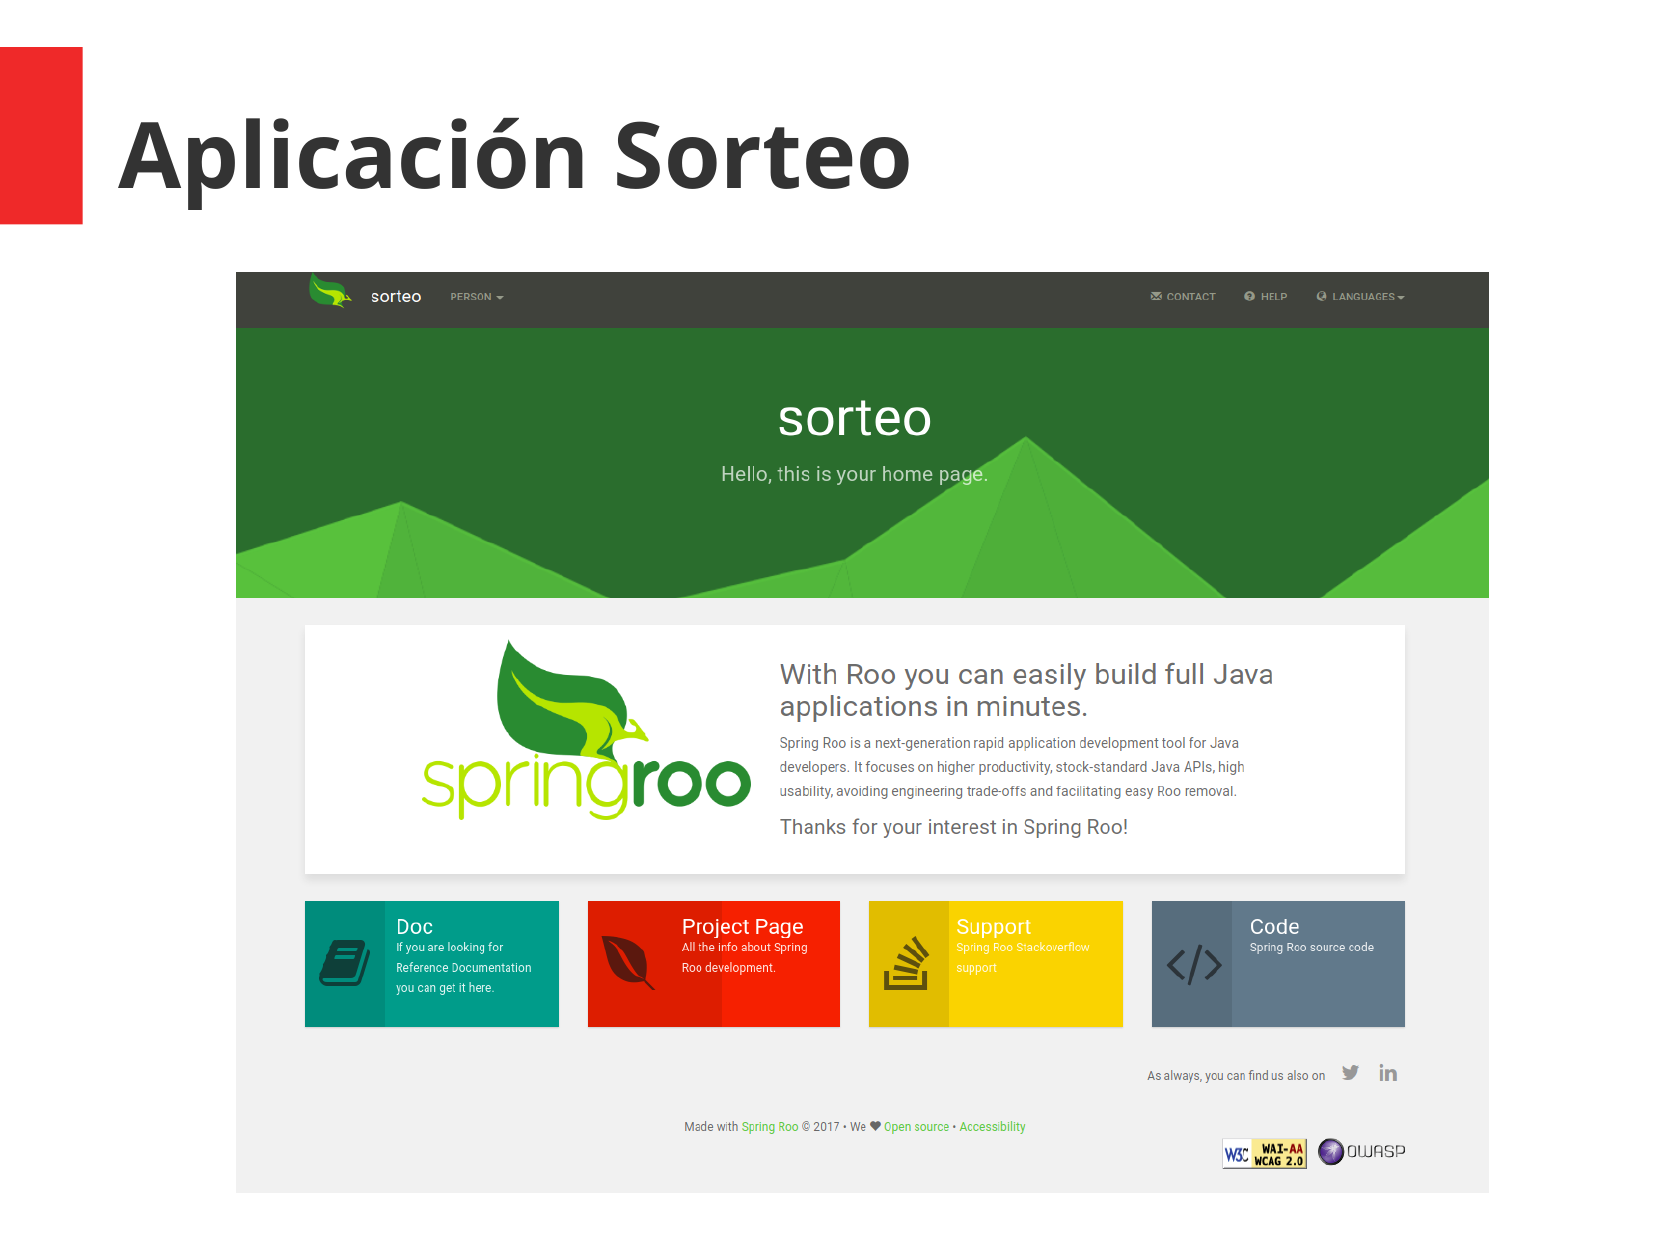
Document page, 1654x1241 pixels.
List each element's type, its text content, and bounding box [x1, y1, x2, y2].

title Aplicación Sorteo [118, 49, 1571, 257]
picture [236, 272, 1489, 1193]
